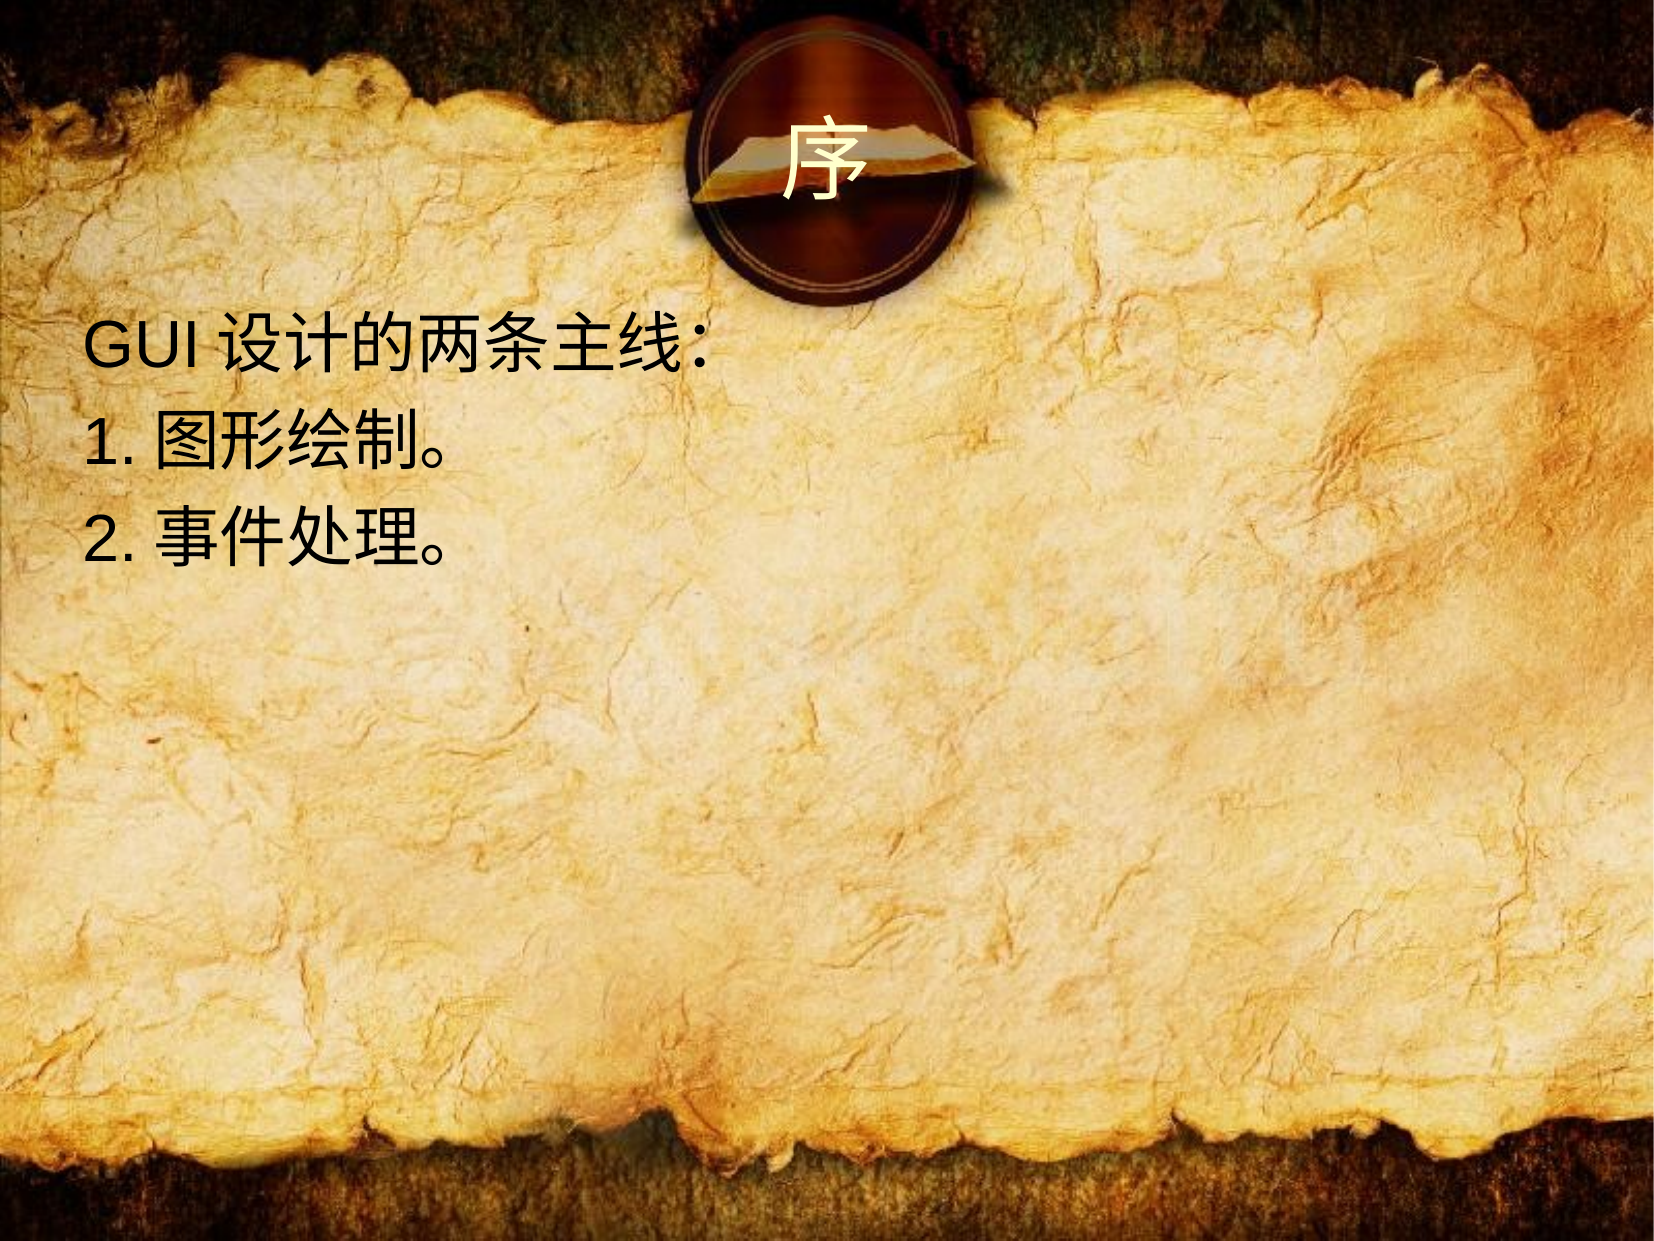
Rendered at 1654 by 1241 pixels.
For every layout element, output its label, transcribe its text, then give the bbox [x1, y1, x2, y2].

subtitle GUI设计的两条主线： 1.图形绘制。 2.事件处理。 [82, 290, 1571, 1010]
title 序 [82, 49, 1571, 257]
picture [0, 0, 1654, 1241]
